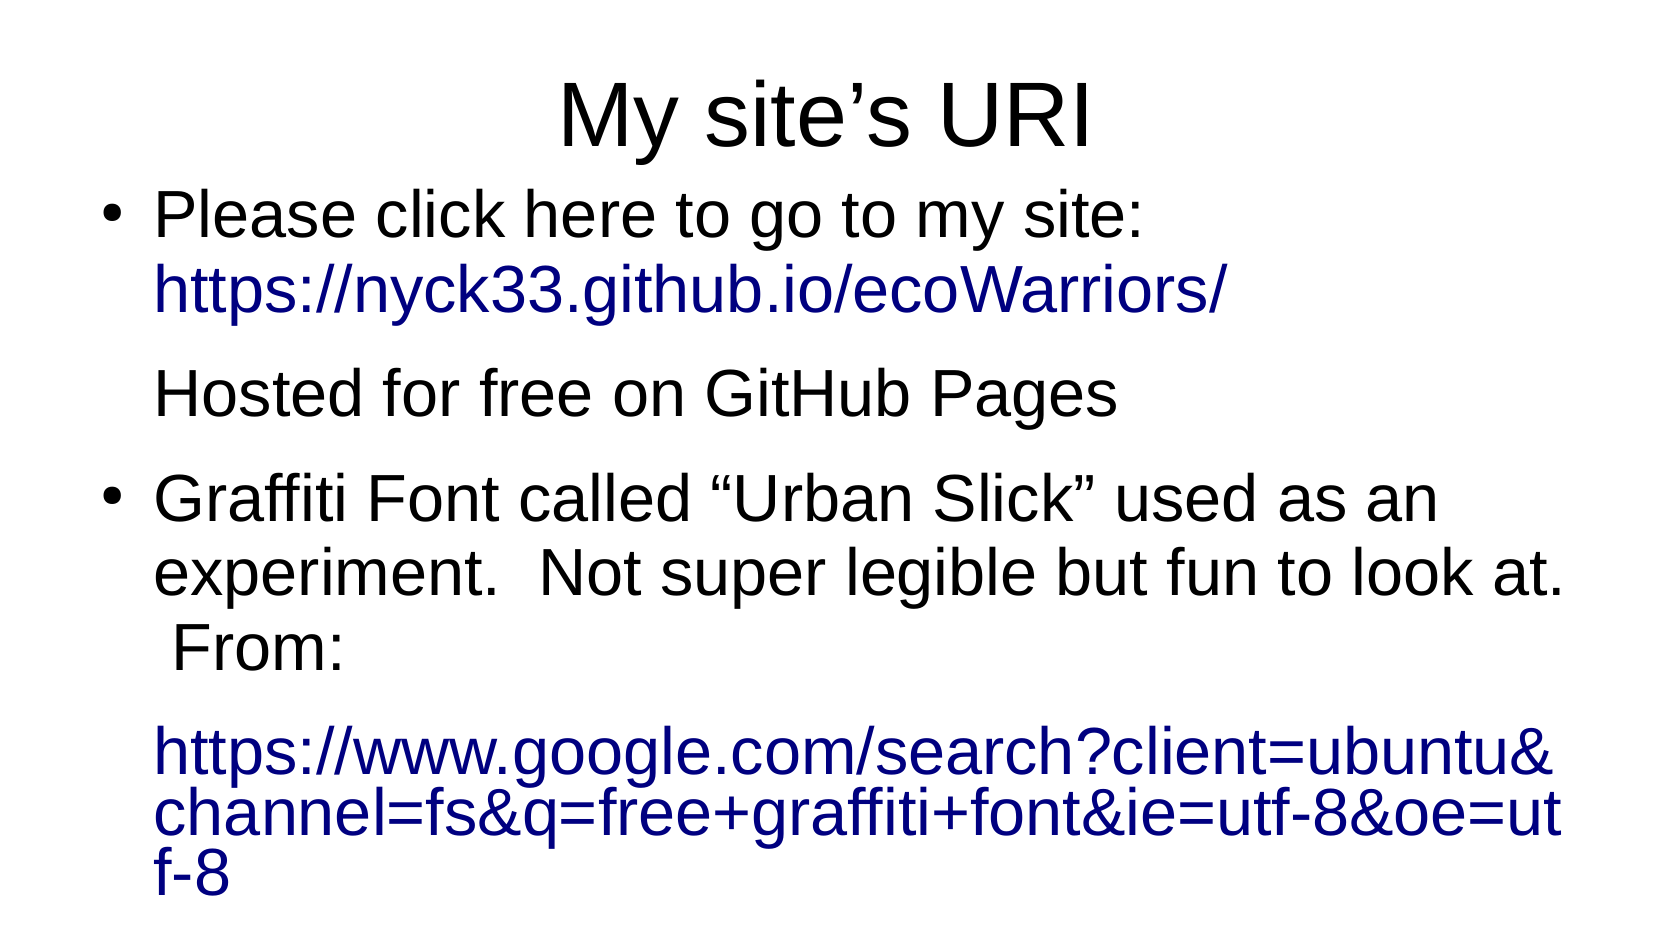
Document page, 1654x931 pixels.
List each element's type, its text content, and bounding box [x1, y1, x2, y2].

list Please click here to go to my site: https://nyck33.github.io/ecoWarriors/ Hosted for free on GitHub Pages Graffiti Font called “Urban Slick” used as an experiment. Not super legible but fun to look at. From: https://www.google.com/search?client=ubuntu&channel=fs&q=free+graffiti+font&ie=utf-8&oe=utf-8 [82, 177, 1571, 910]
title My site’s URI [82, 37, 1571, 177]
